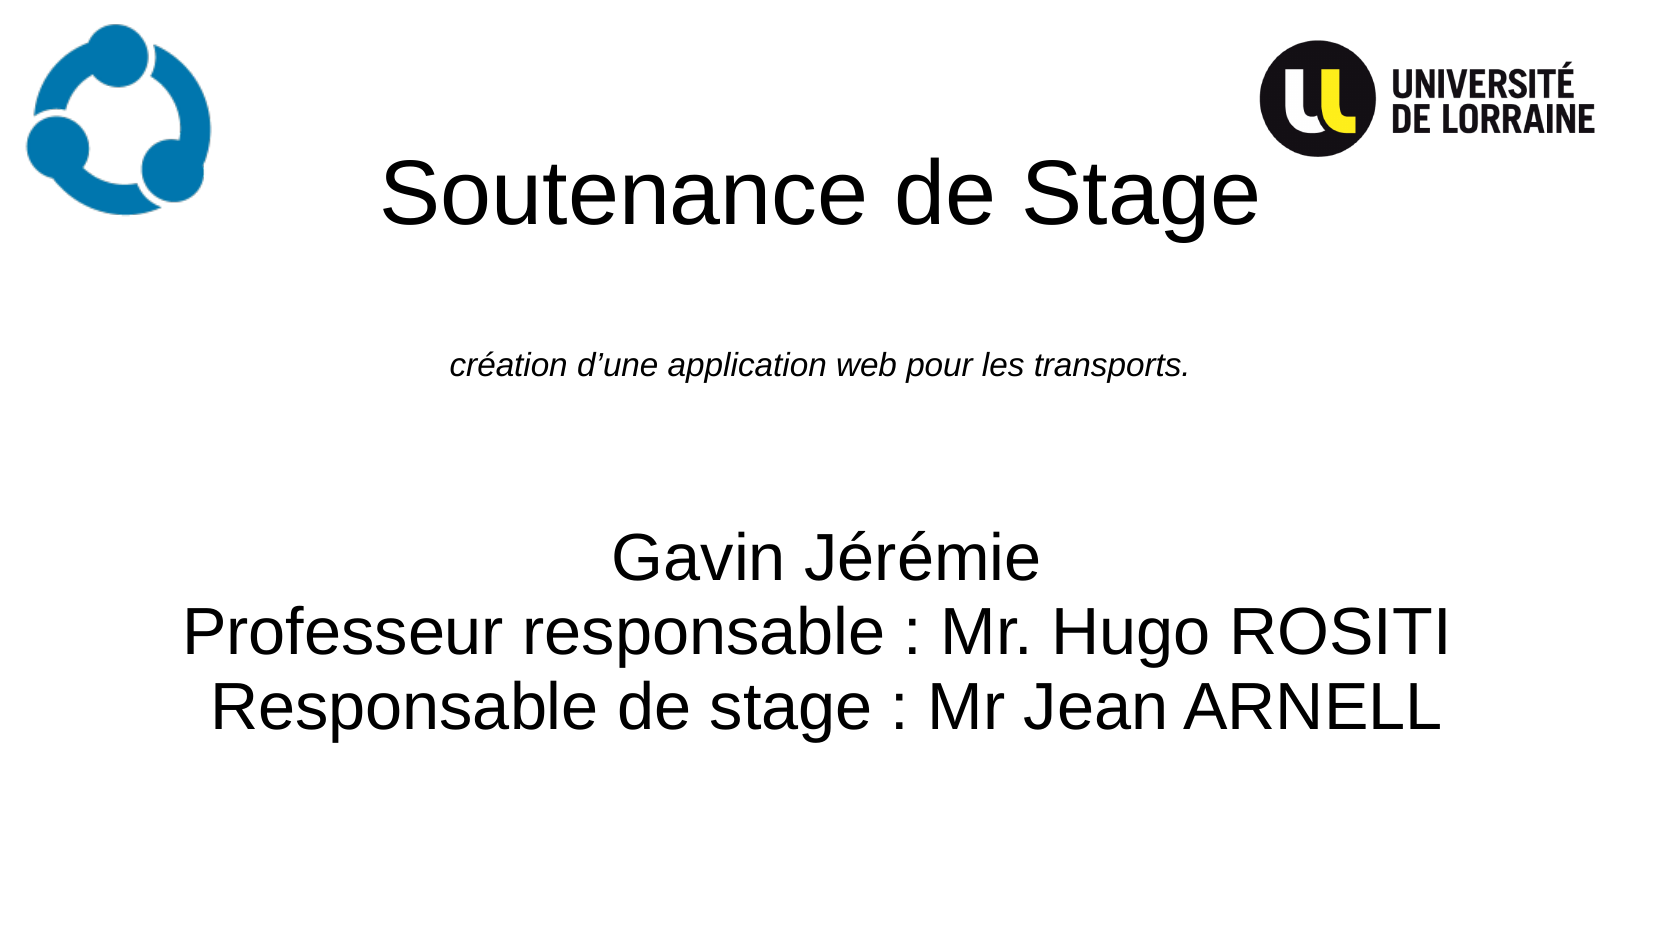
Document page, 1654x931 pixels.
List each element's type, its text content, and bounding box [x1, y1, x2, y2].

subtitle Gavin Jérémie Professeur responsable : Mr. Hugo ROSITI Responsable de stage : Mr Jean ARNELL [168, 407, 1486, 857]
picture [1243, 29, 1625, 175]
picture [1, 1, 237, 237]
title Soutenance de Stage création d’une application web pour les transports. [76, 141, 1565, 384]
